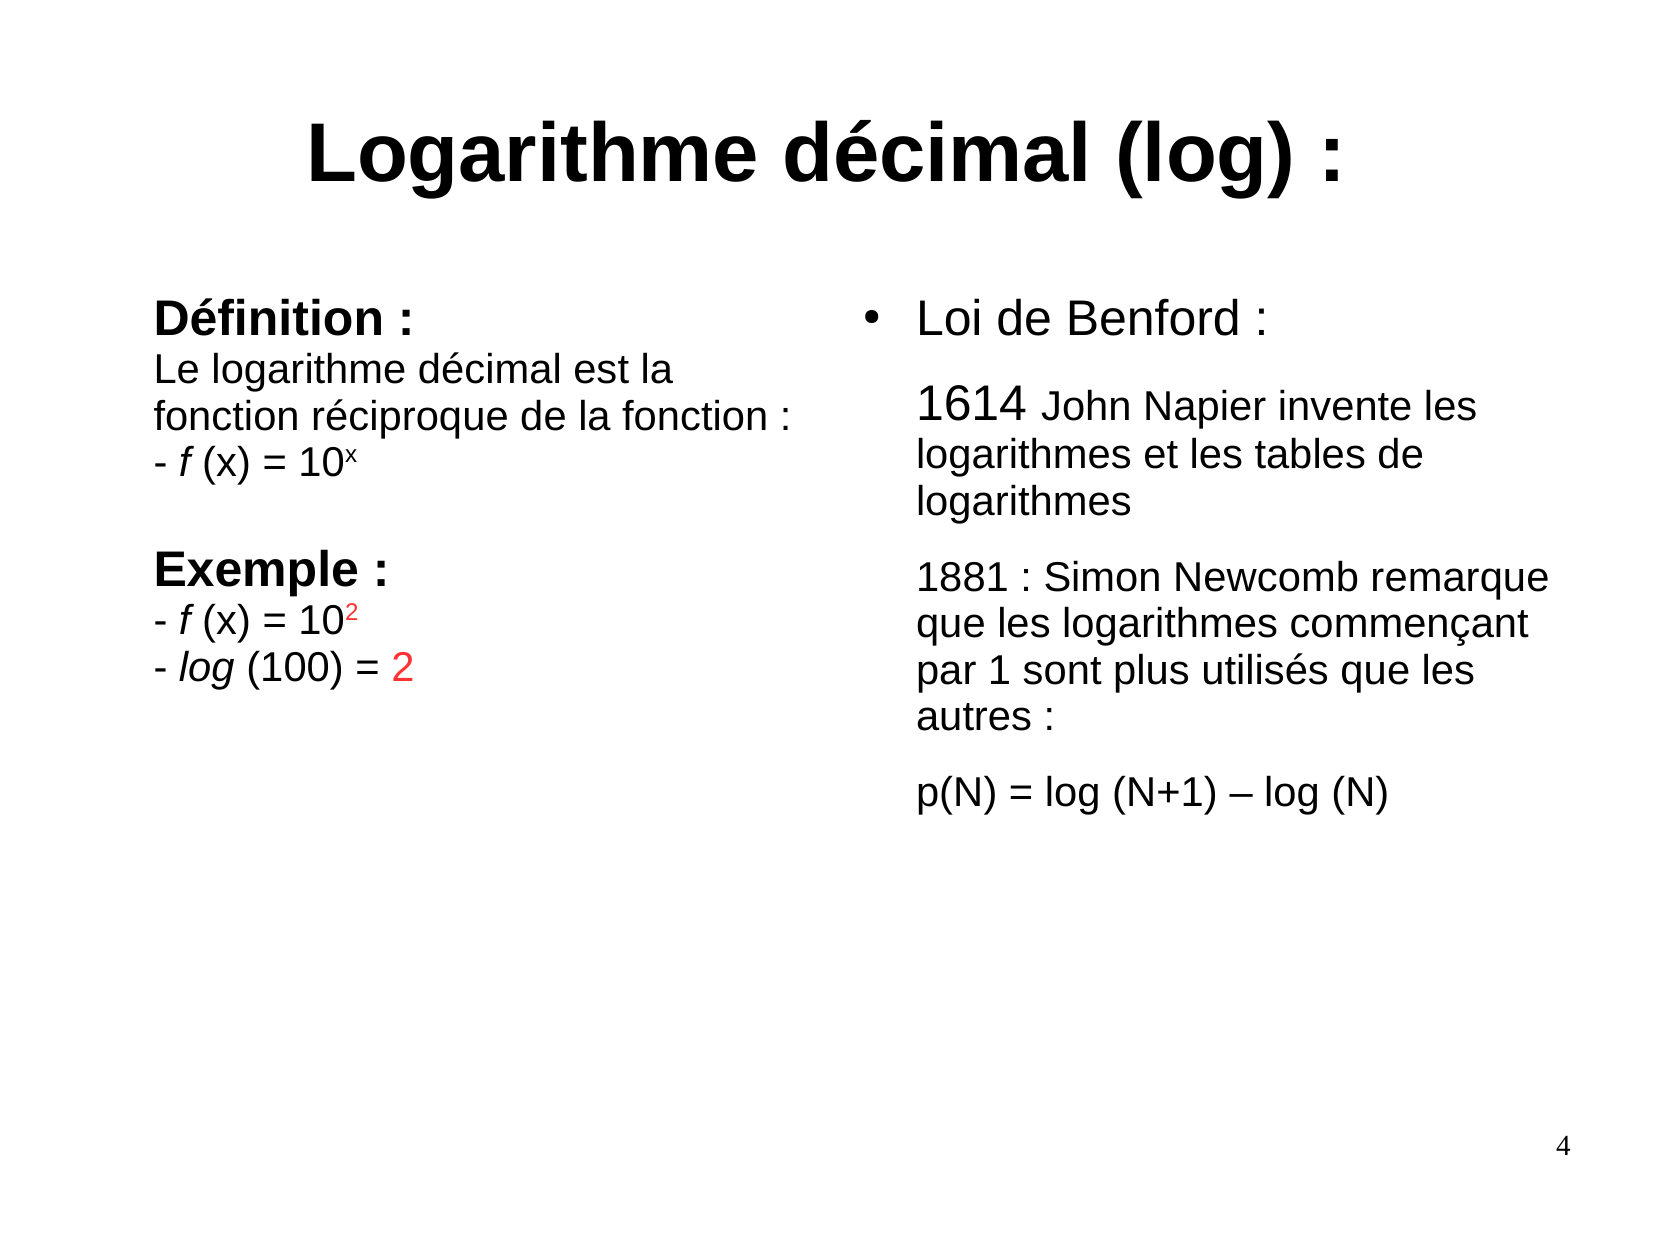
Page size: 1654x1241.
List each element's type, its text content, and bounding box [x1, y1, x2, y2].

title Logarithme décimal (log) : [82, 49, 1571, 257]
list Loi de Benford : 1614 John Napier invente les logarithmes et les tables de logarithmes 1881 : Simon Newcomb remarque que les logarithmes commençant par 1 sont plus utilisés que les autres : p(N) = log (N+1) – log (N) [845, 290, 1572, 1109]
list Définition : Le logarithme décimal est la fonction réciproque de la fonction : - f (x) = 10x Exemple : - f (x) = 102 - log (100) = 2 [82, 290, 809, 1109]
